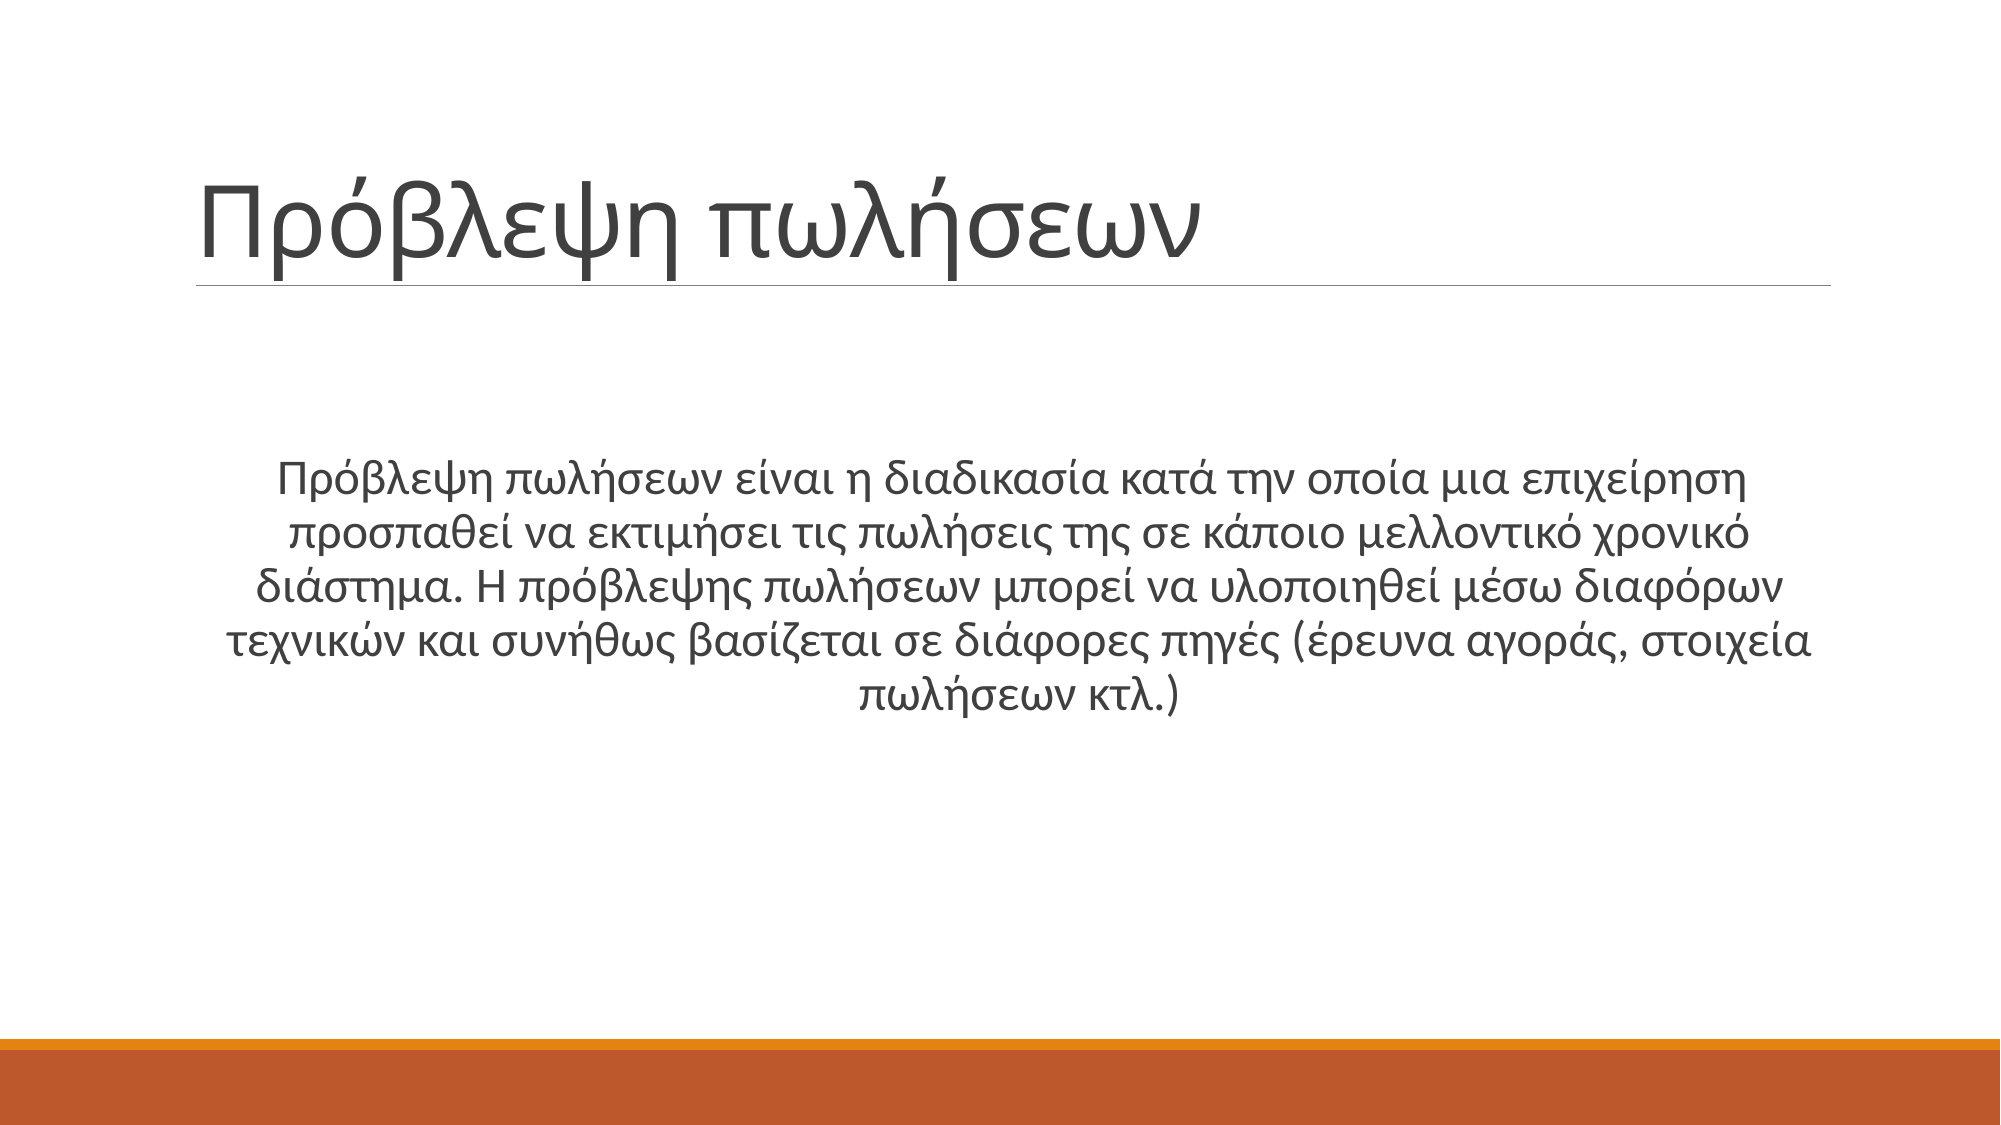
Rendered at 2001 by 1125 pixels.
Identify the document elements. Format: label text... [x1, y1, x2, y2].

list Πρόβλεψη πωλήσεων είναι η διαδικασία κατά την οποία μια επιχείρηση προσπαθεί να εκτιμήσει τις πωλήσεις της σε κάποιο μελλοντικό χρονικό διάστημα. Η πρόβλεψης πωλήσεων μπορεί να υλοποιηθεί μέσω διαφόρων τεχνικών και συνήθως βασίζεται σε διάφορες πηγές (έρευνα αγοράς, στοιχεία πωλήσεων κτλ.) [180, 443, 1831, 748]
title Πρόβλεψη πωλήσεων [180, 47, 1831, 286]
